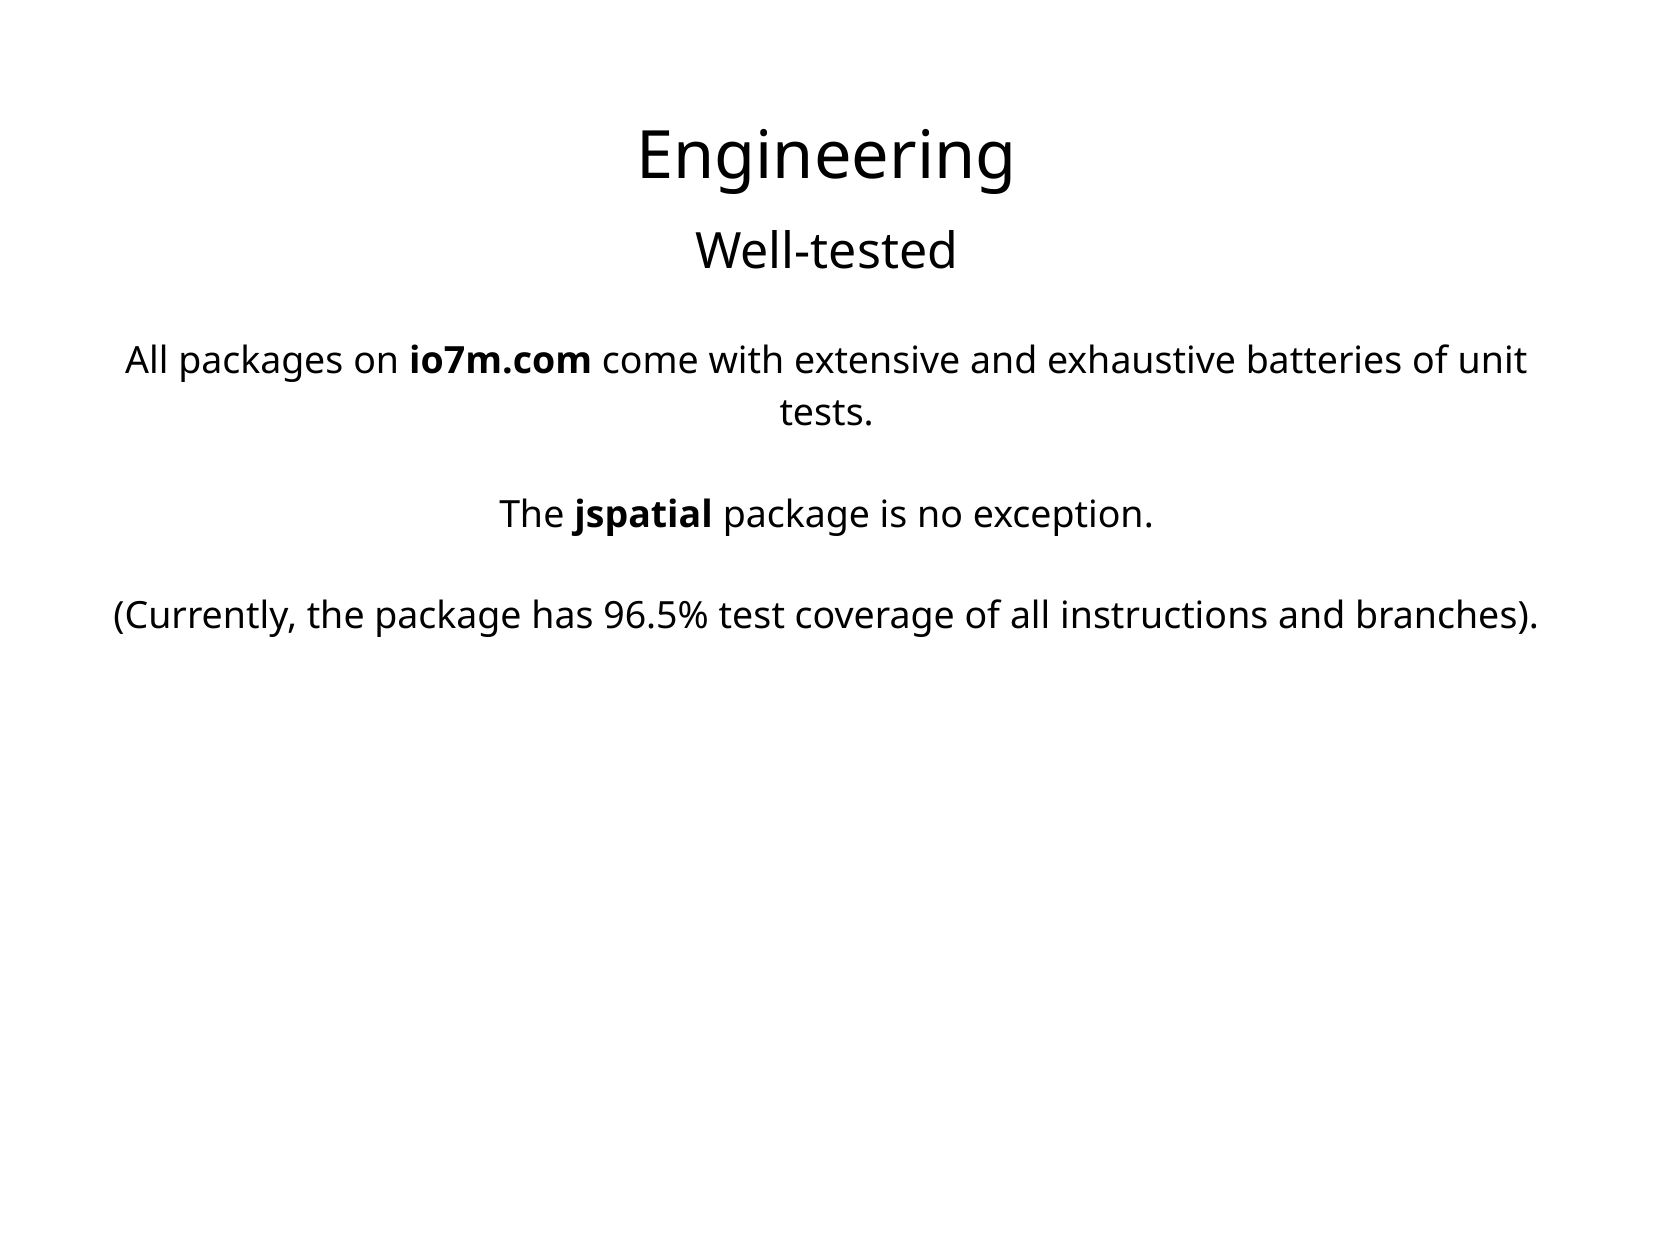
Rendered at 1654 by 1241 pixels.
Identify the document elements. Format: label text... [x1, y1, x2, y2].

subtitle Well-tested All packages on io7m.com come with extensive and exhaustive batteries of unit tests. The jspatial package is no exception. (Currently, the package has 96.5% test coverage of all instructions and branches). [82, 49, 1571, 1010]
